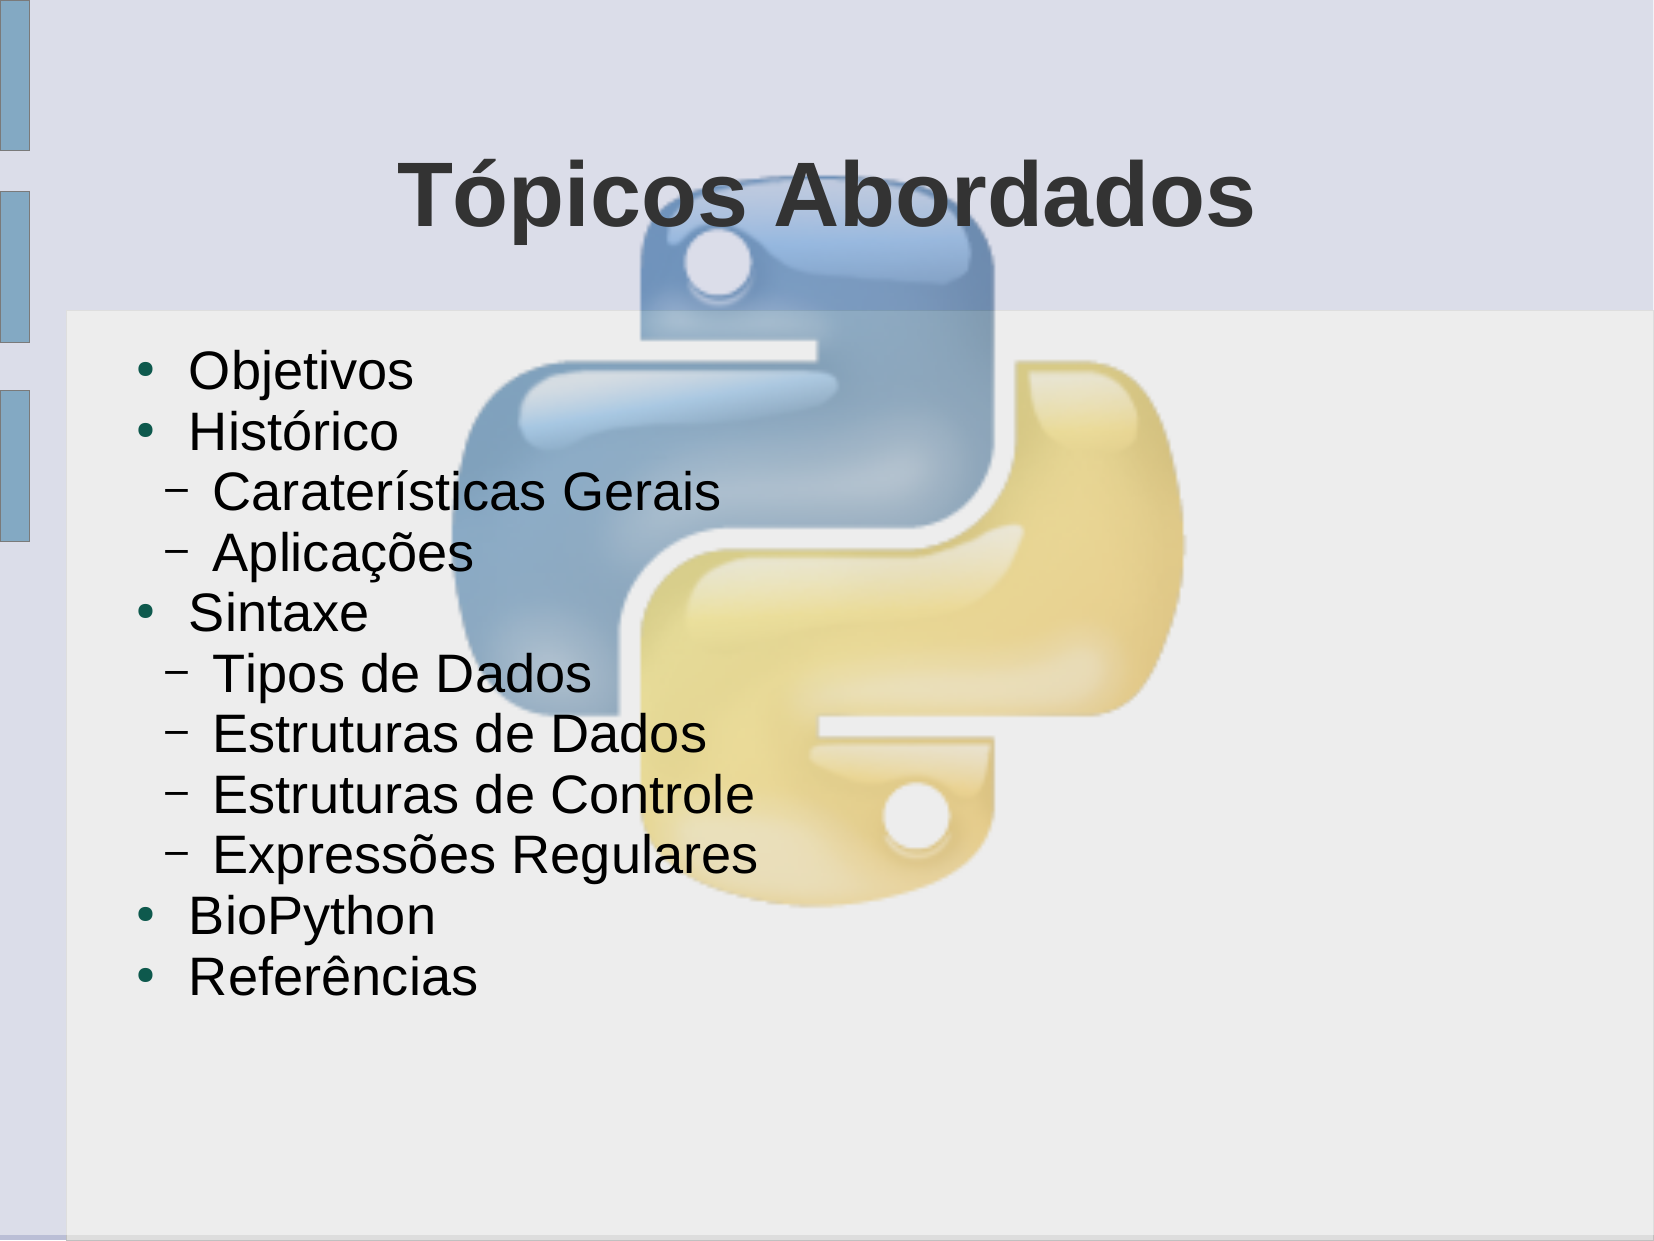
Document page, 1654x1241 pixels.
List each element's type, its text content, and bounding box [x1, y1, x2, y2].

list Objetivos Histórico Caraterísticas Gerais Aplicações Sintaxe Tipos de Dados Estruturas de Dados Estruturas de Controle Expressões Regulares BioPython Referências [118, 340, 1531, 1123]
picture [0, 0, 1654, 1235]
title Tópicos Abordados [121, 91, 1534, 299]
